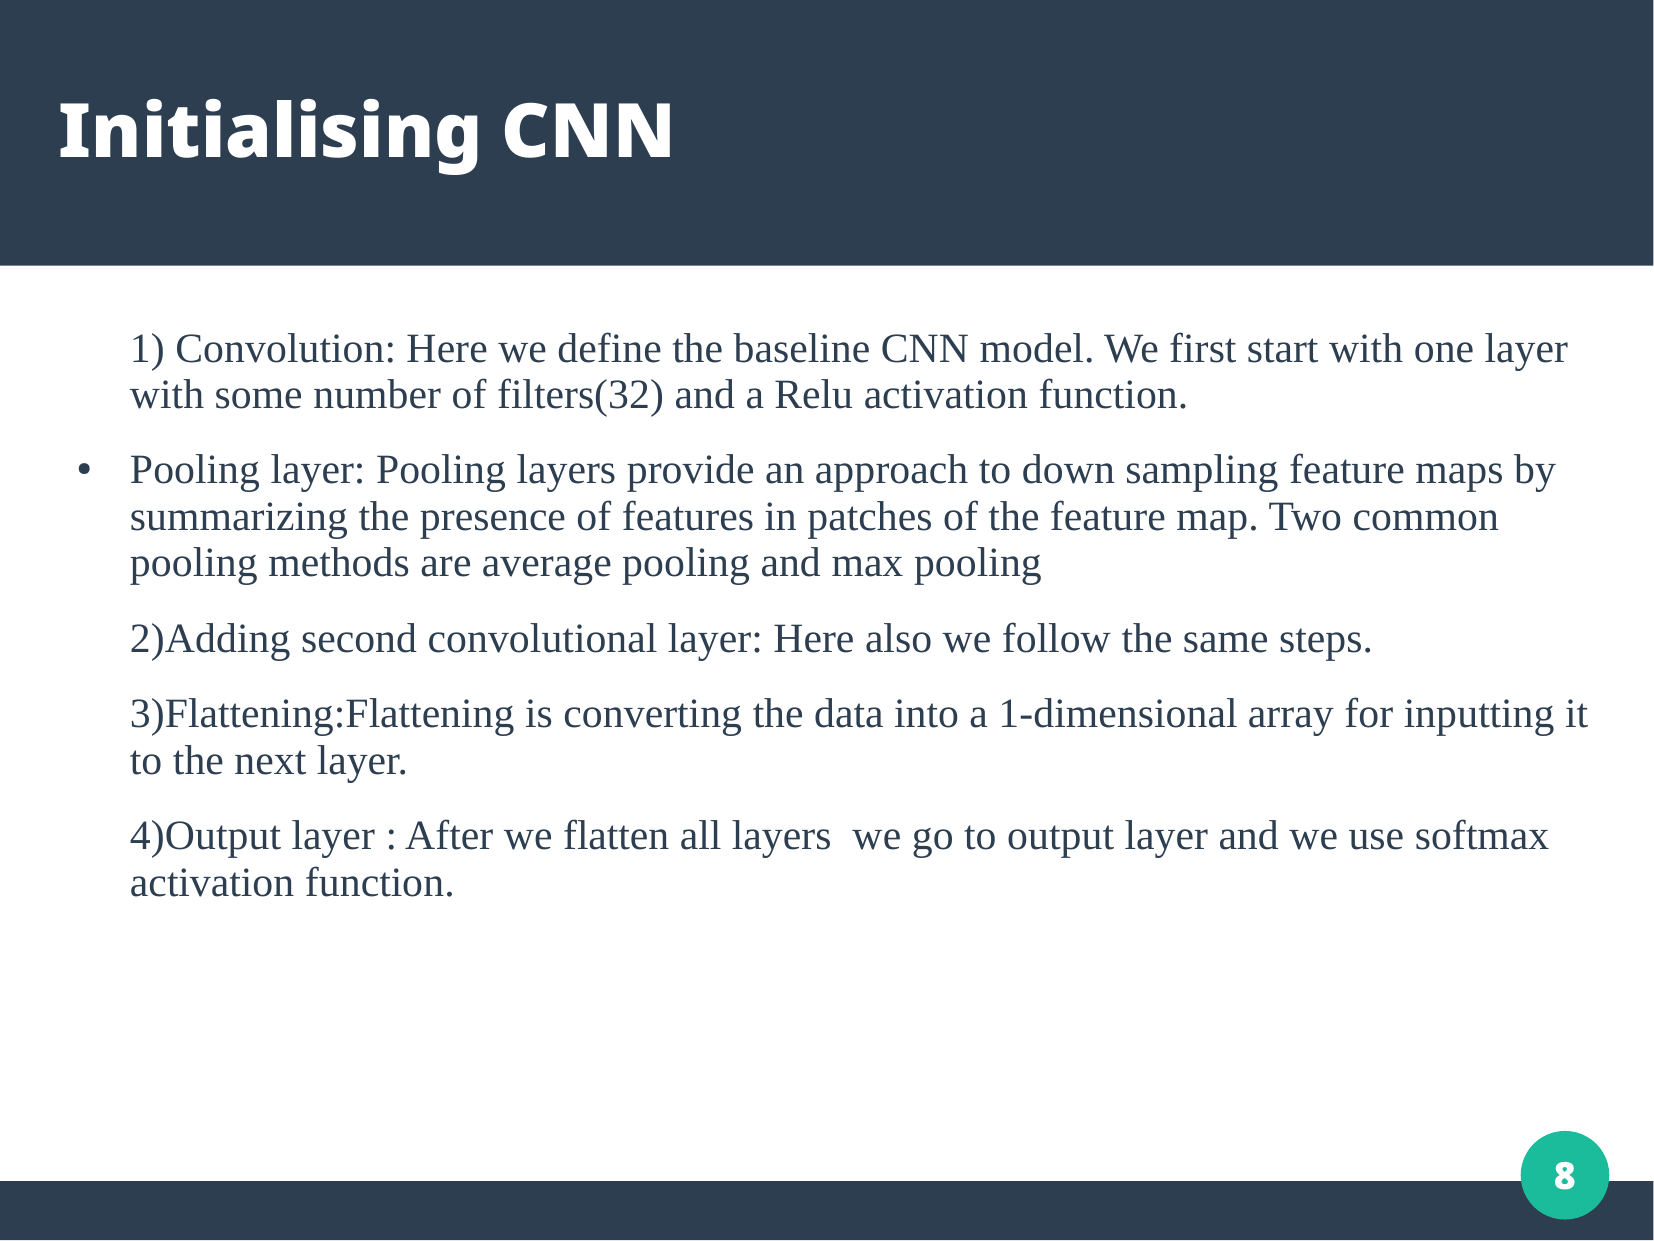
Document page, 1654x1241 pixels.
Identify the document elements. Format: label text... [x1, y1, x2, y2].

title Initialising CNN [59, 49, 1595, 207]
list 1) Convolution: Here we define the baseline CNN model. We first start with one layer with some number of filters(32) and a Relu activation function. Pooling layer: Pooling layers provide an approach to down sampling feature maps by summarizing the presence of features in patches of the feature map. Two common pooling methods are average pooling and max pooling 2)Adding second convolutional layer: Here also we follow the same steps. 3)Flattening:Flattening is converting the data into a 1-dimensional array for inputting it to the next layer. 4)Output layer : After we flatten all layers we go to output layer and we use softmax activation function. [59, 324, 1595, 1152]
